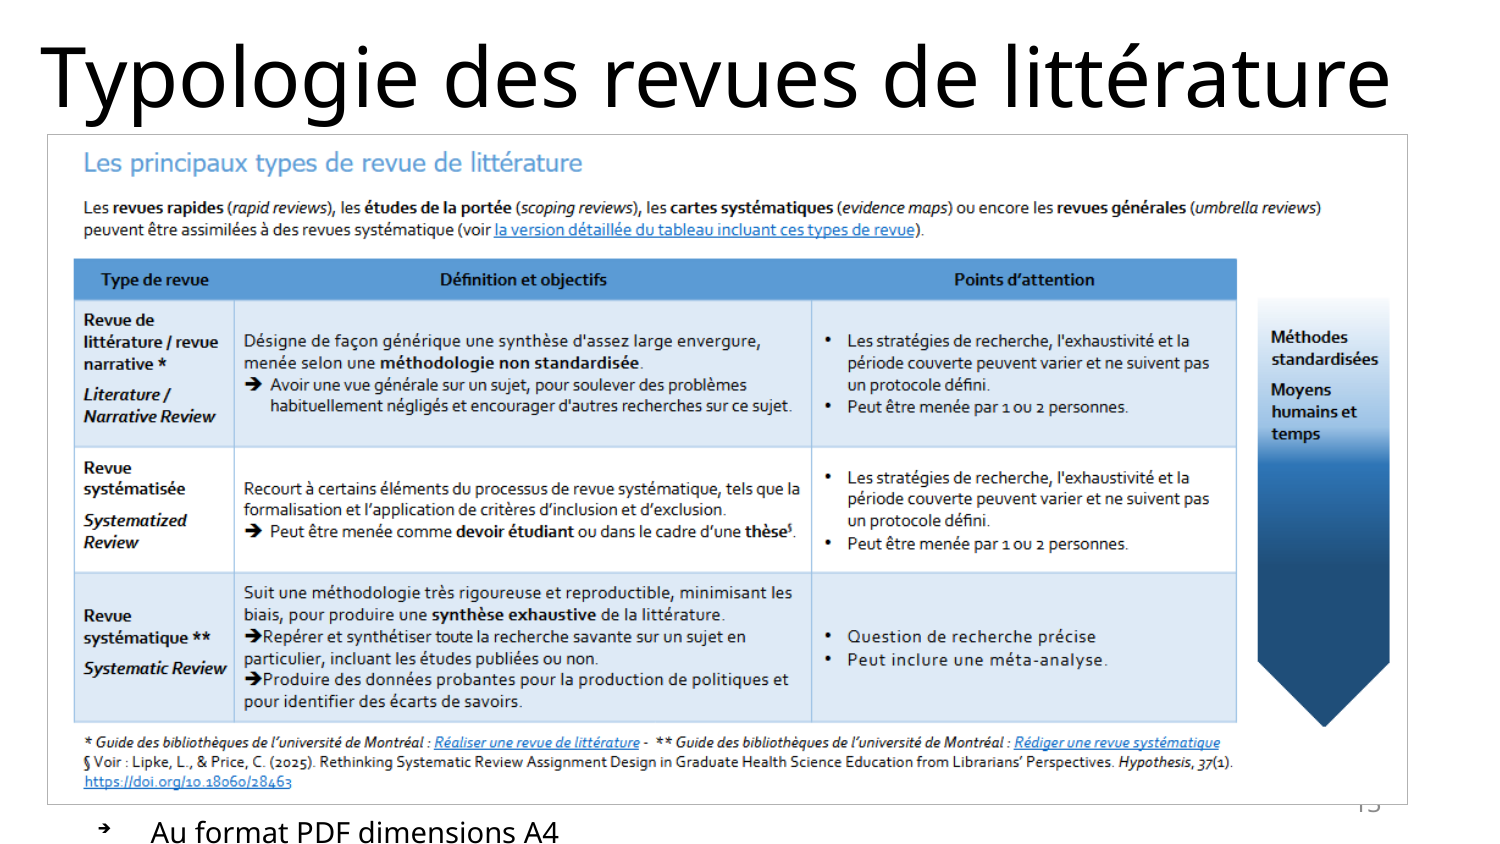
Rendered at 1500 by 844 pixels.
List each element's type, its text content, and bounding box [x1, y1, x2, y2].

list Au format PDF dimensions A4 [79, 814, 1442, 844]
title Typologie des revues de littérature [25, 0, 1459, 163]
picture [47, 134, 1408, 805]
